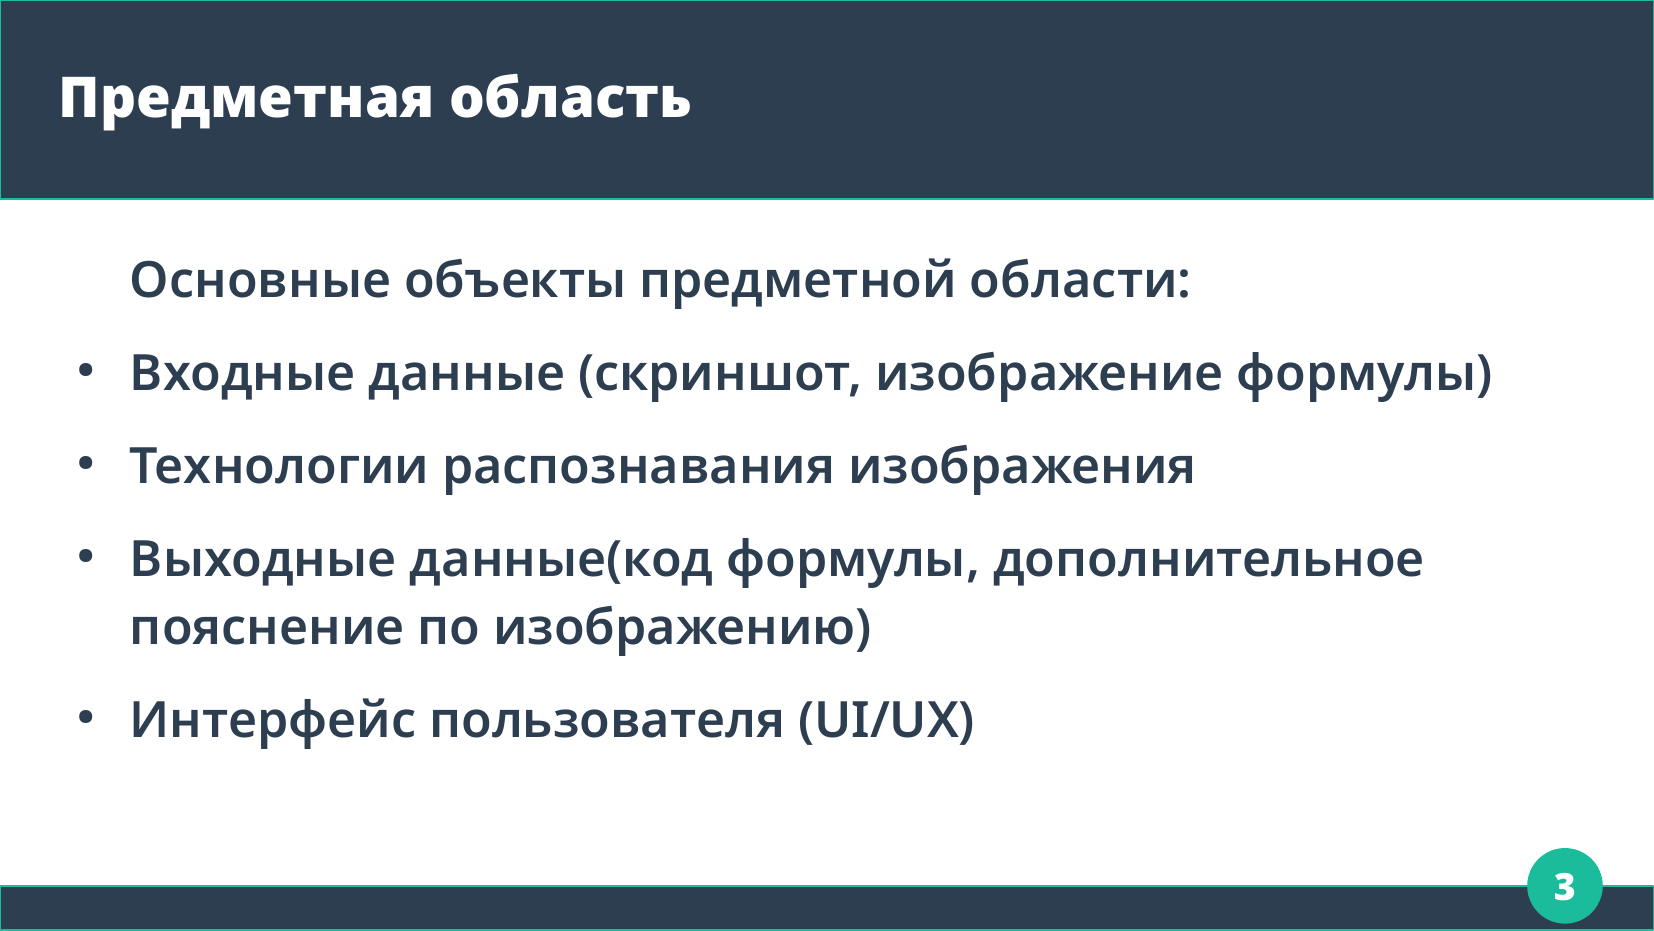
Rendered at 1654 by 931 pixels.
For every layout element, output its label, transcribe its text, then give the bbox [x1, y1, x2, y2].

list Основные объекты предметной области: Входные данные (скриншот, изображение формулы) Технологии распознавания изображения Выходные данные(код формулы, дополнительное пояснение по изображению) Интерфейс пользователя (UI/UX) [59, 243, 1595, 864]
title Предметная область [59, 37, 1595, 156]
